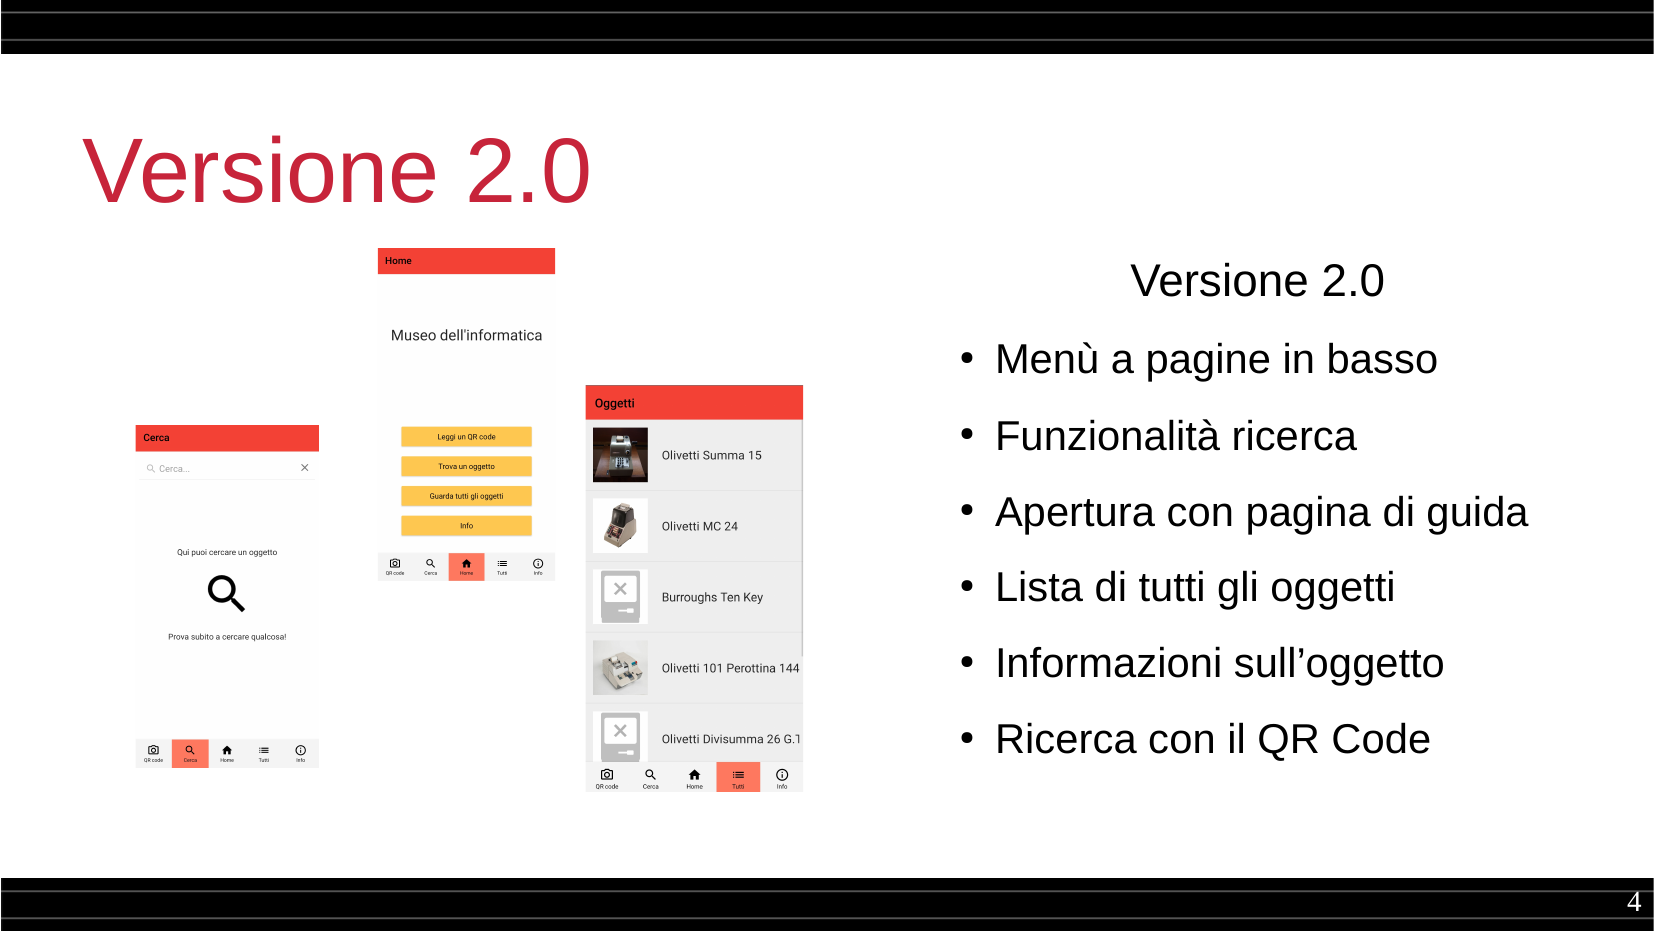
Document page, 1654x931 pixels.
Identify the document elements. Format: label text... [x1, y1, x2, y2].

picture [1, 0, 1654, 54]
title Versione 2.0 [82, 92, 1571, 249]
picture [377, 248, 556, 581]
picture [585, 385, 804, 792]
picture [135, 425, 319, 768]
picture [1, 878, 1654, 931]
text_box Versione 2.0 Menù a pagine in basso Funzionalità ricerca Apertura con pagina di guida Lista di tutti gli oggetti Informazioni sull’oggetto Ricerca con il QR Code [944, 248, 1571, 771]
